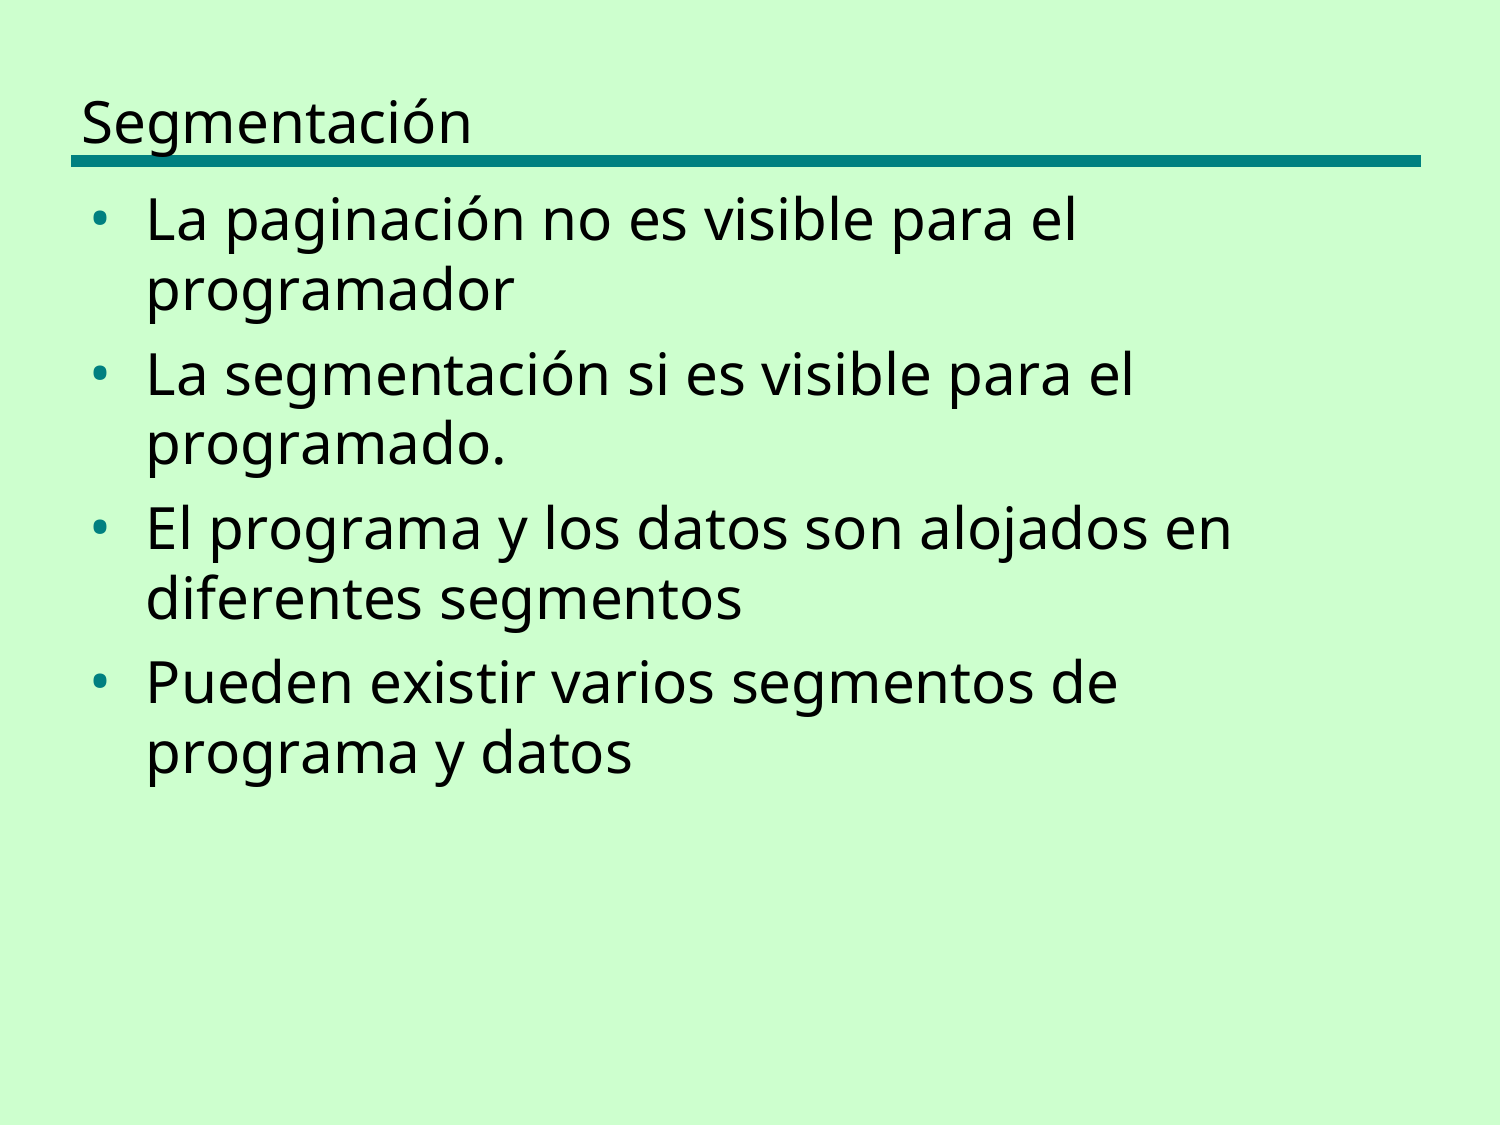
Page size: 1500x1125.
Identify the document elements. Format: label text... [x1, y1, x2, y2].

title Segmentación [66, 24, 1413, 163]
list La paginación no es visible para el programador La segmentación si es visible para el programado. El programa y los datos son alojados en diferentes segmentos Pueden existir varios segmentos de programa y datos [74, 174, 1417, 1101]
